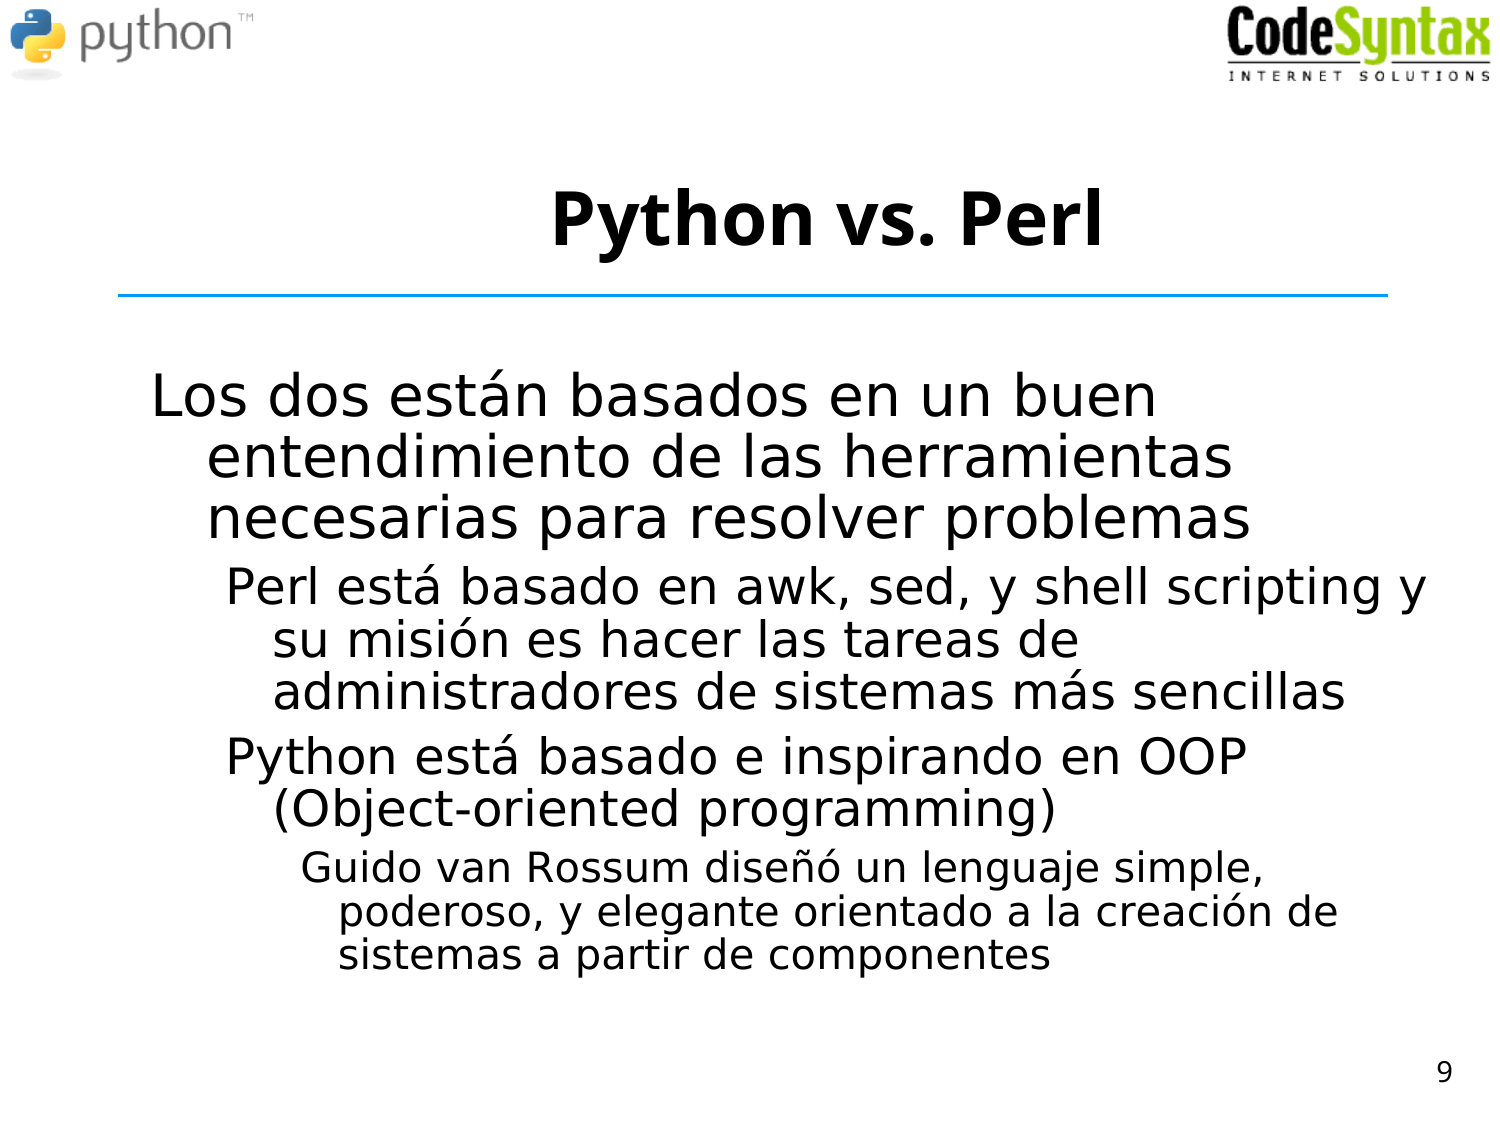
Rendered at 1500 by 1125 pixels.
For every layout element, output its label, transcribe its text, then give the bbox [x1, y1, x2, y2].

picture [0, 0, 286, 92]
picture [1226, 5, 1500, 83]
title Python vs. Perl [188, 35, 1468, 276]
list Los dos están basados en un buen entendimiento de las herramientas necesarias para resolver problemas Perl está basado en awk, sed, y shell scripting y su misión es hacer las tareas de administradores de sistemas más sencillas Python está basado e inspirando en OOP (Object-oriented programming) Guido van Rossum diseñó un lenguaje simple, poderoso, y elegante orientado a la creación de sistemas a partir de componentes [135, 359, 1469, 1035]
